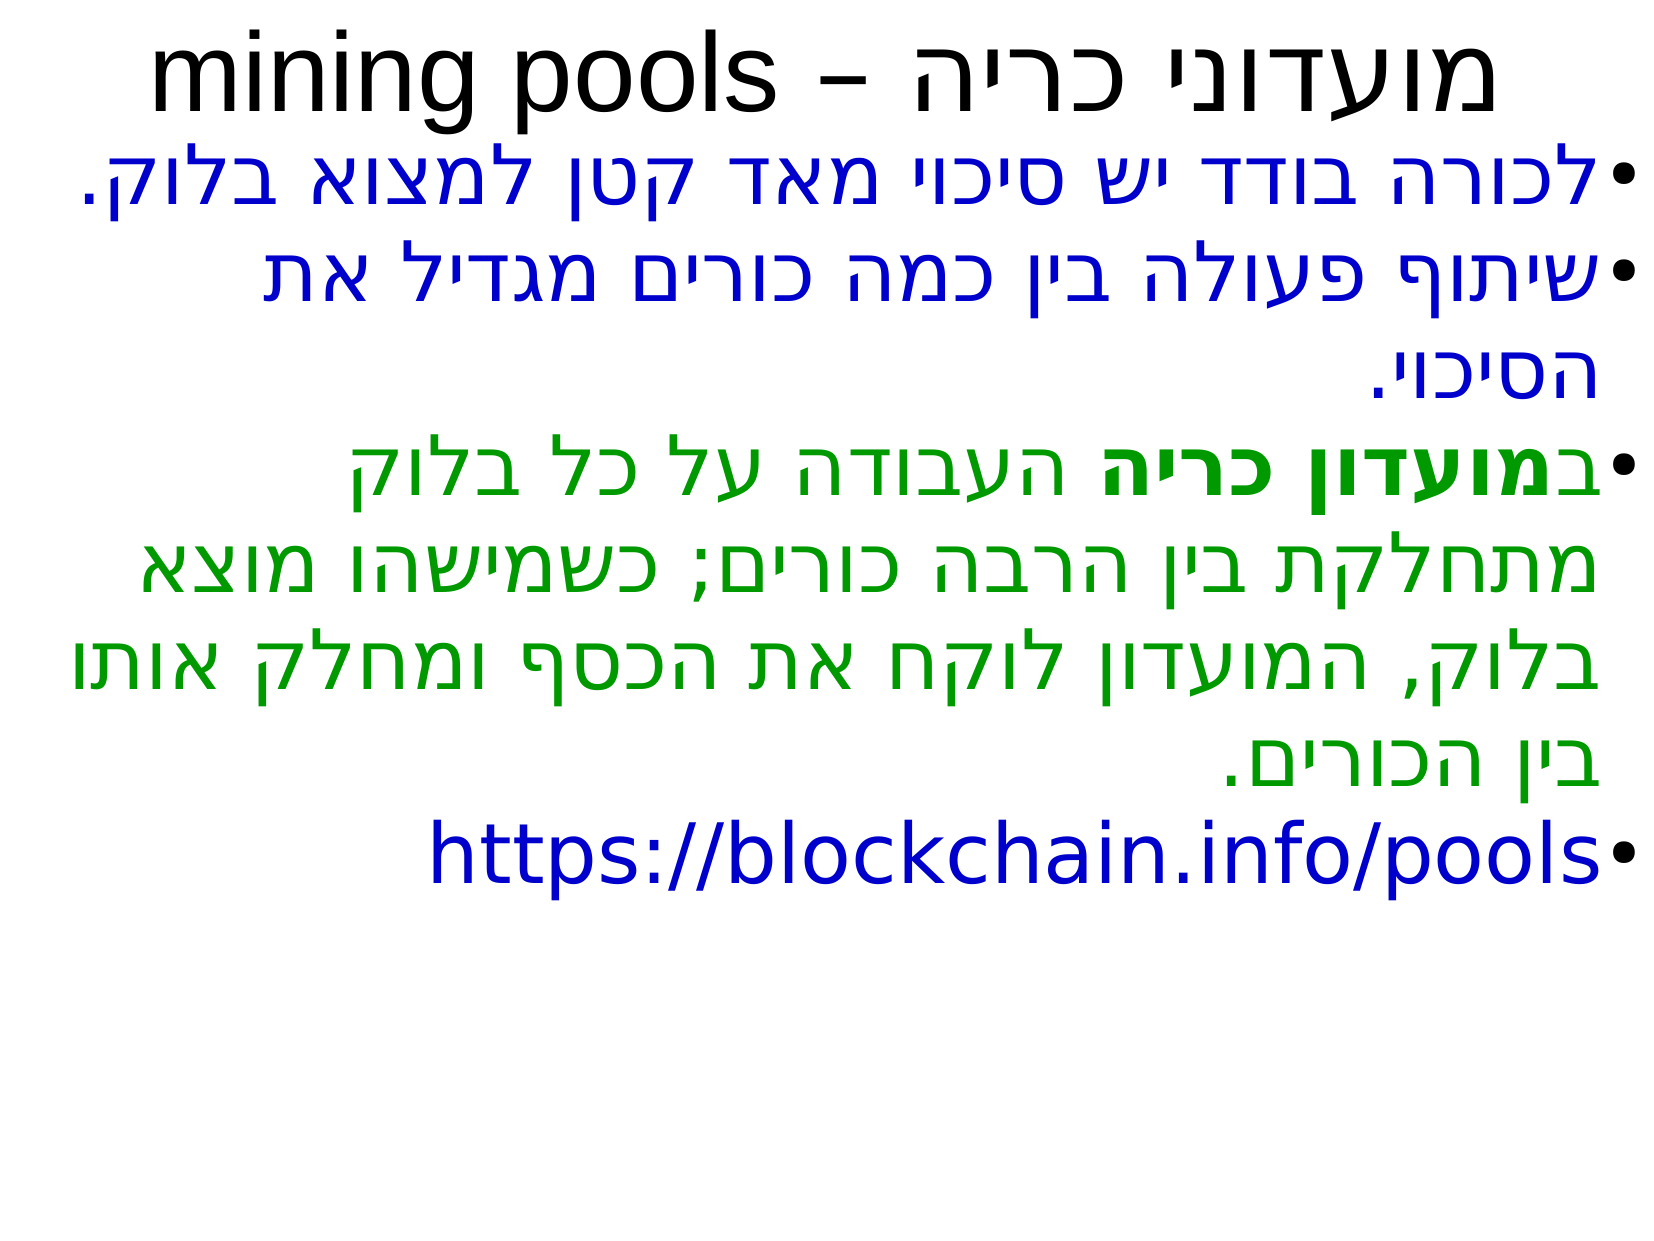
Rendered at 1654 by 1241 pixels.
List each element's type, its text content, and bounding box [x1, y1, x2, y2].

text_box מועדוני כריה – mining pools [0, 0, 1654, 120]
text_box לכורה בודד יש סיכוי מאד קטן למצוא בלוק. שיתוף פעולה בין כמה כורים מגדיל את הסיכוי. במועדון כריה העבודה על כל בלוק מתחלקת בין הרבה כורים; כשמישהו מוצא בלוק, המועדון לוקח את הכסף ומחלק אותו בין הכורים. https://blockchain.info/pools [0, 120, 1654, 1222]
